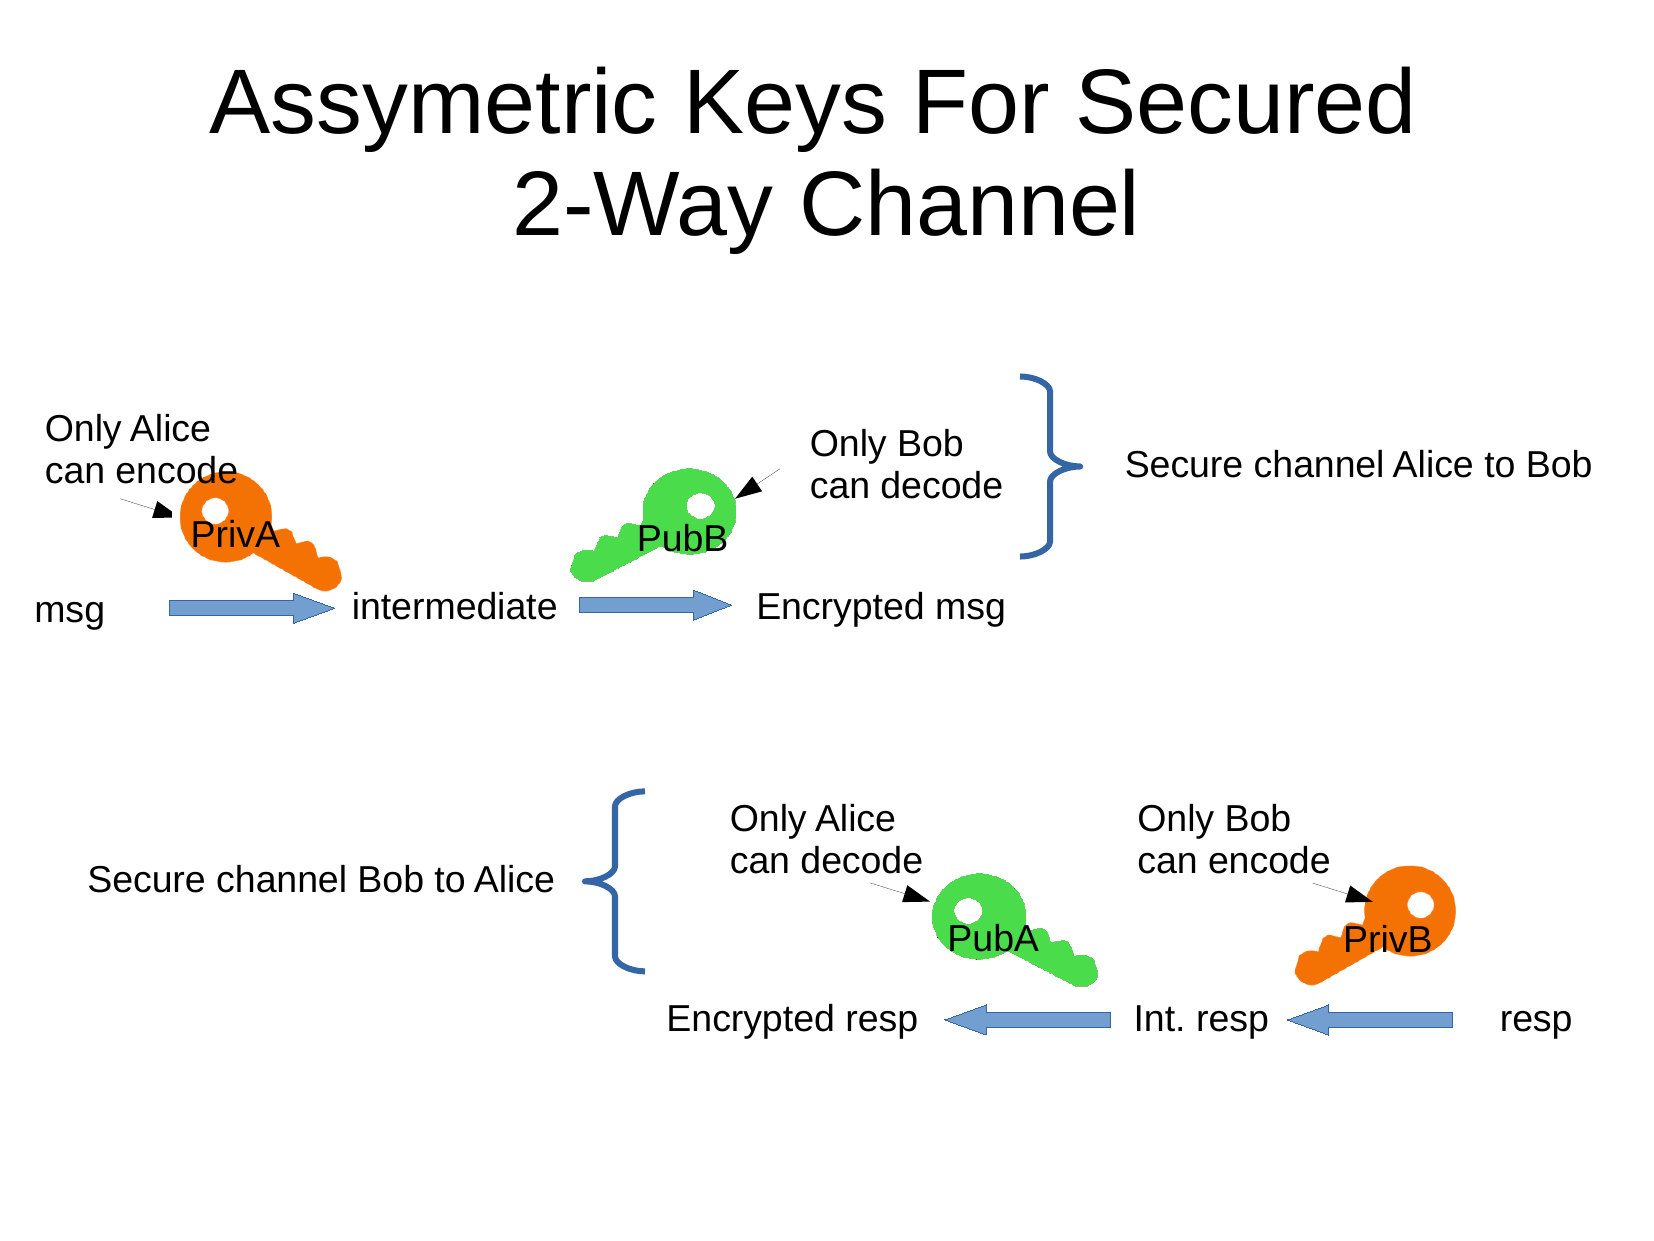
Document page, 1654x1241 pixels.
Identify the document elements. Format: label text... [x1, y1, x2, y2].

picture [932, 873, 1098, 987]
picture [1336, 889, 1348, 893]
text_box PubA [932, 909, 1054, 967]
text_box [1287, 1004, 1453, 1036]
text_box msg [19, 580, 121, 638]
text_box PrivA [175, 505, 295, 563]
picture [172, 468, 346, 593]
text_box resp [1485, 989, 1588, 1047]
text_box Only Bob can encode [1122, 790, 1378, 889]
text_box Encrypted resp [651, 989, 933, 1047]
text_box intermediate [337, 578, 601, 636]
title Assymetric Keys For Secured 2-Way Channel [82, 49, 1571, 257]
text_box Encrypted msg [741, 578, 1021, 636]
text_box Int. resp [1118, 989, 1284, 1047]
text_box [944, 1004, 1111, 1035]
text_box Secure channel Bob to Alice [72, 851, 571, 909]
text_box PrivB [1328, 911, 1448, 969]
text_box [601, 590, 732, 621]
text_box Only Bob can decode [795, 414, 1036, 514]
text_box Secure channel Alice to Bob [1110, 436, 1608, 494]
text_box Only Alice can decode [715, 789, 971, 889]
text_box Only Alice can encode [30, 399, 286, 499]
picture [570, 468, 736, 582]
text_box [169, 593, 335, 624]
text_box PubB [622, 509, 744, 567]
picture [1290, 862, 1463, 987]
